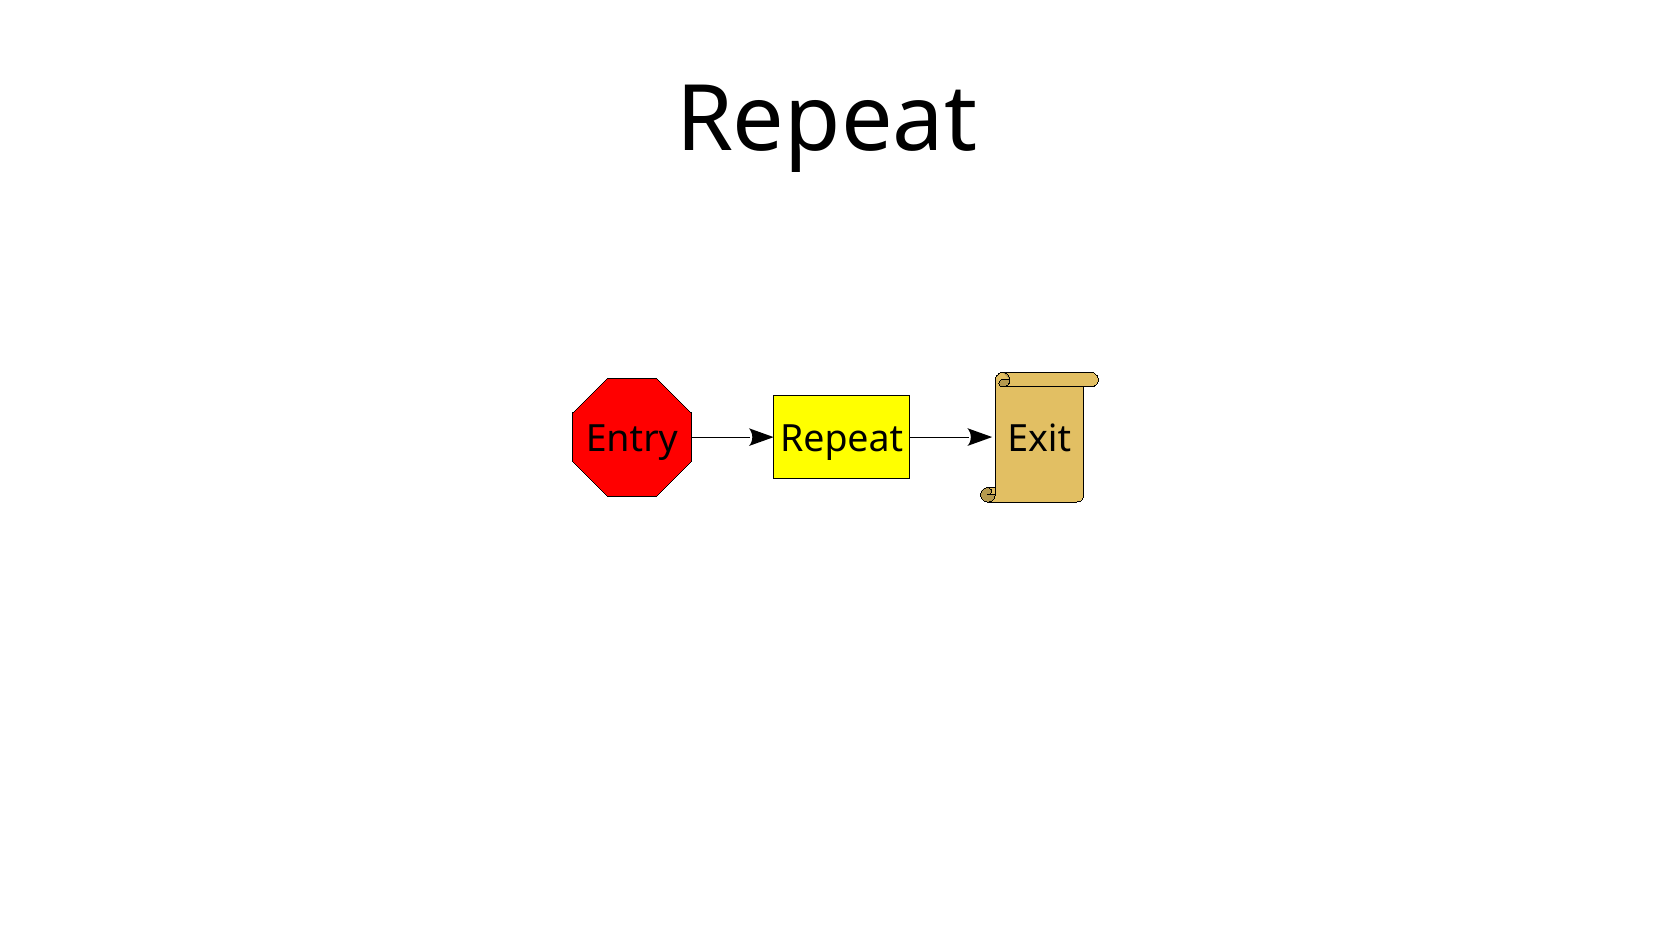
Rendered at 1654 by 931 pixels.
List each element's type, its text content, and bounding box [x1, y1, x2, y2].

text_box Entry [572, 378, 692, 497]
text_box Exit [1006, 372, 1099, 387]
text_box Exit [989, 372, 1084, 503]
title Repeat [82, 37, 1571, 193]
text_box Repeat [773, 395, 910, 479]
